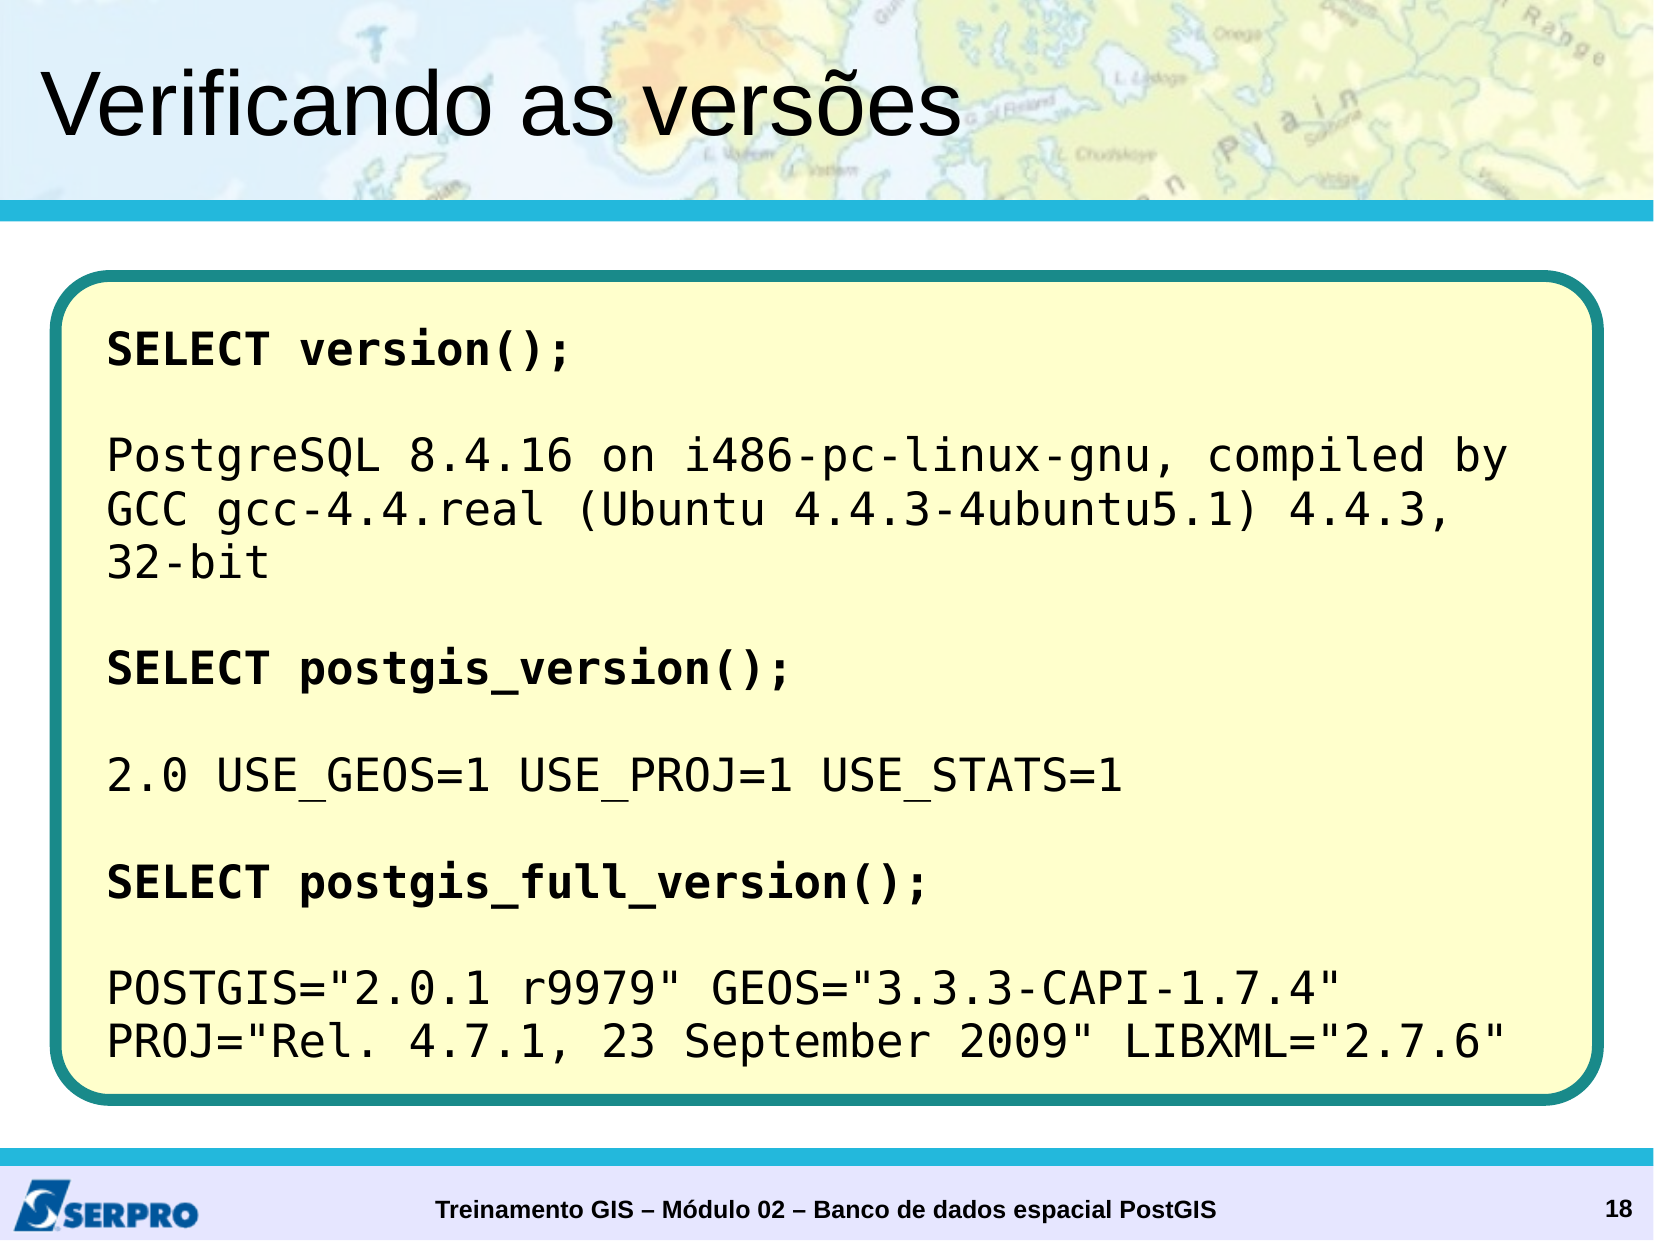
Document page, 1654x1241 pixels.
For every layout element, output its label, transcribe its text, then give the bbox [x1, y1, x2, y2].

picture [10, 1177, 201, 1235]
title Verificando as versões [40, 49, 1614, 159]
text_box SELECT version(); PostgreSQL 8.4.16 on i486-pc-linux-gnu, compiled by GCC gcc-4.4.real (Ubuntu 4.4.3-4ubuntu5.1) 4.4.3, 32-bit SELECT postgis_version(); 2.0 USE_GEOS=1 USE_PROJ=1 USE_STATS=1 SELECT postgis_full_version(); POSTGIS="2.0.1 r9979" GEOS="3.3.3-CAPI-1.7.4" PROJ="Rel. 4.7.1, 23 September 2009" LIBXML="2.7.6" [91, 315, 1563, 1077]
text_box [55, 276, 1598, 1100]
